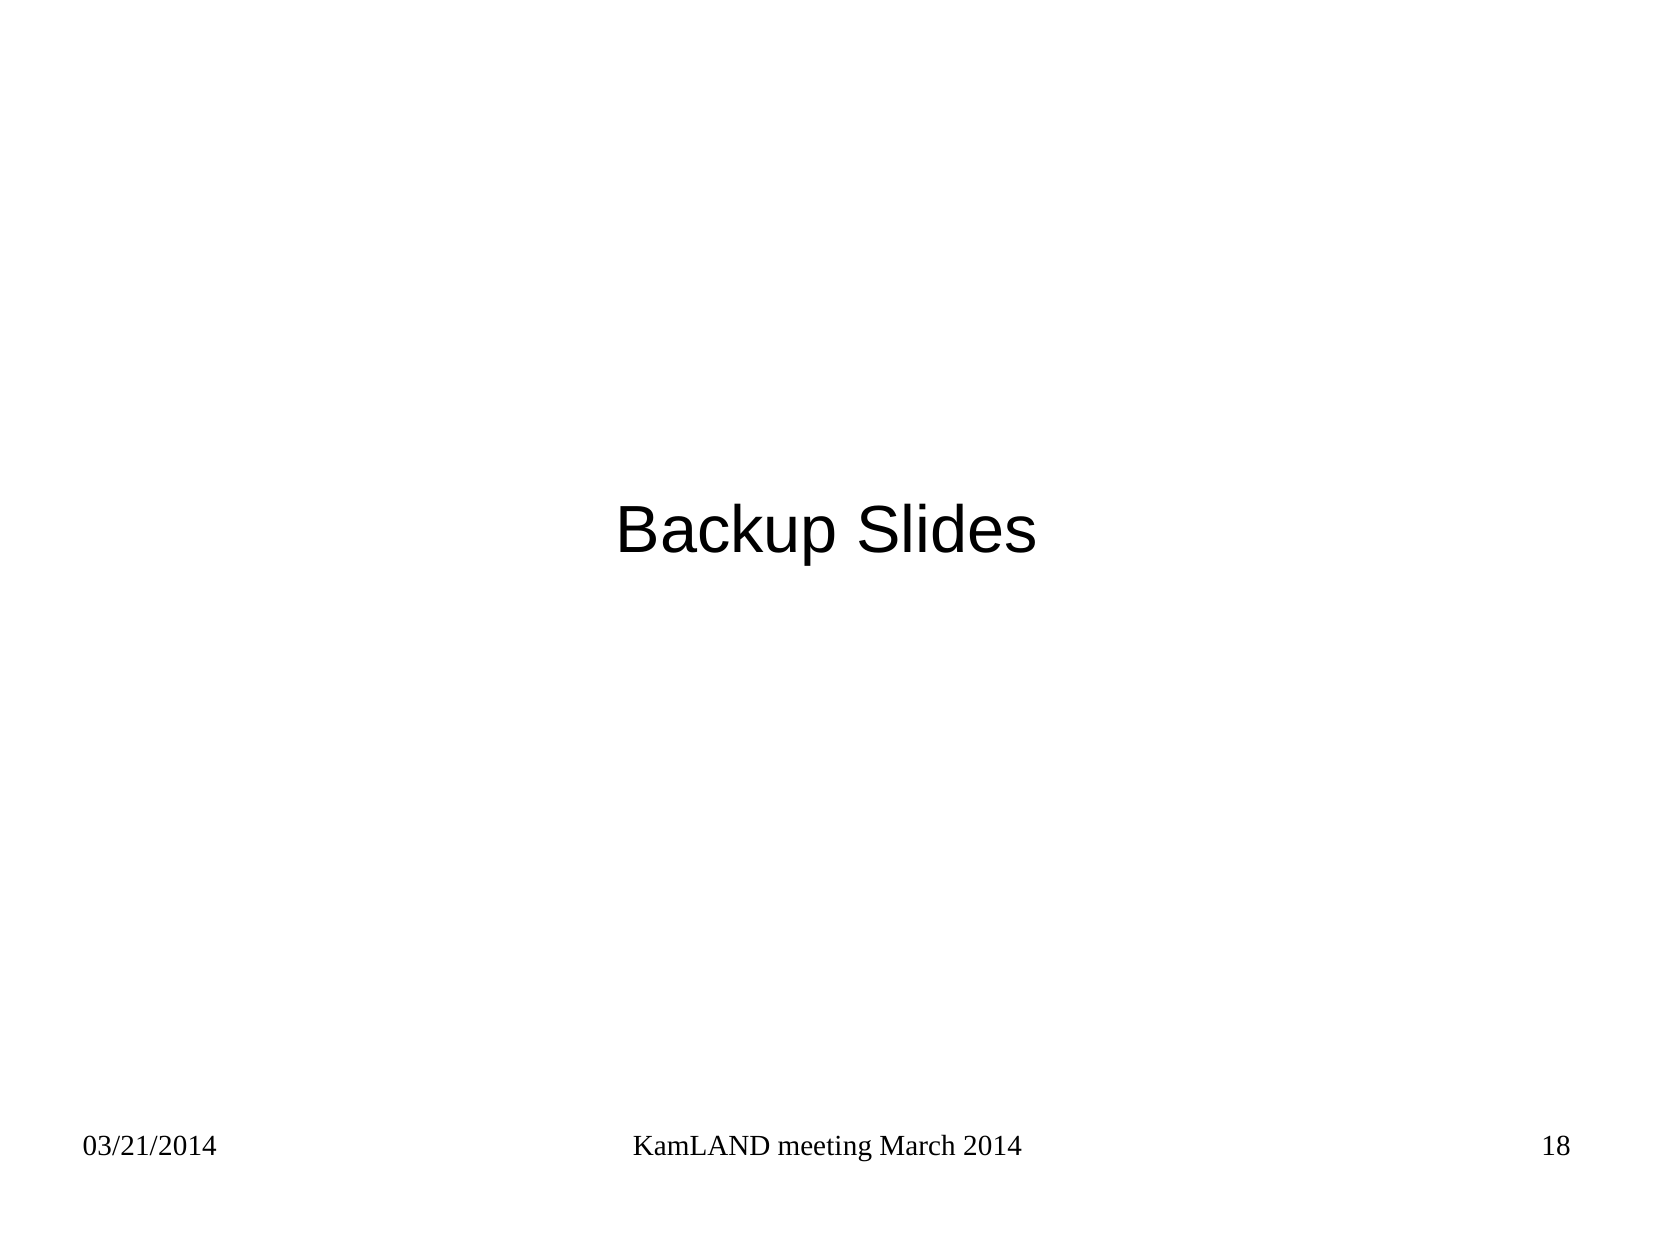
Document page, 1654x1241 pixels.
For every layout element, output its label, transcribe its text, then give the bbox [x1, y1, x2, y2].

subtitle Backup Slides [82, 49, 1571, 1010]
